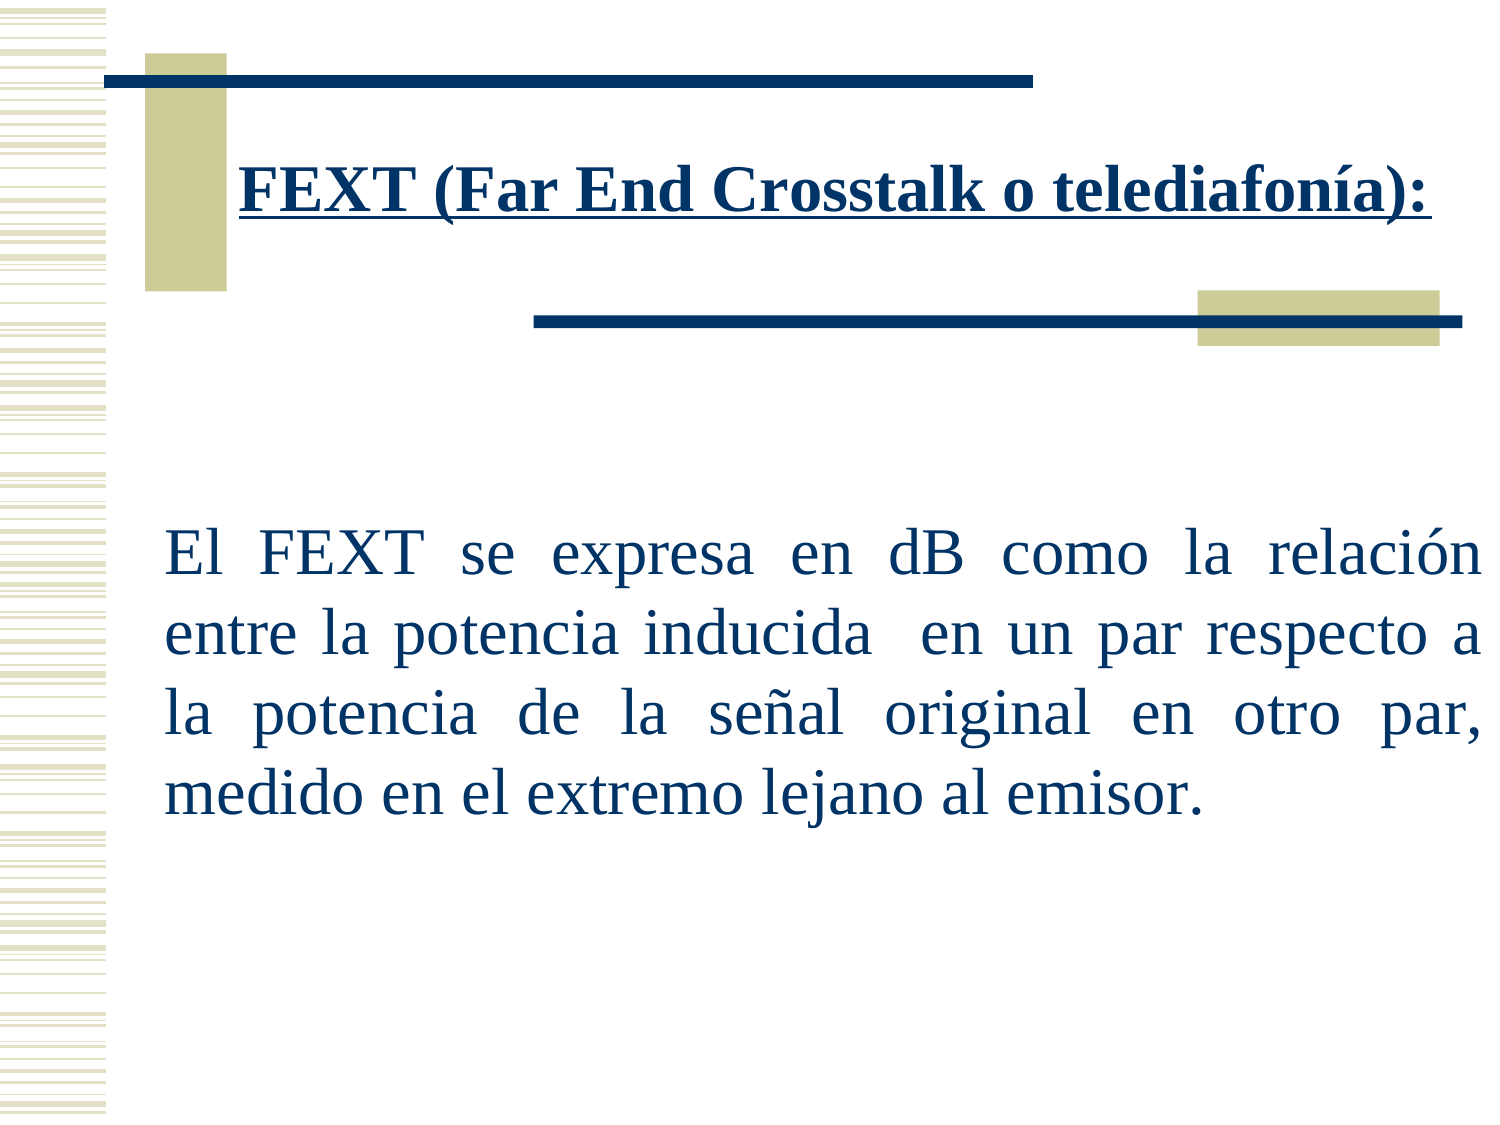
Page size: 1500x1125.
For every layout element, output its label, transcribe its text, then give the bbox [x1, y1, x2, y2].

text_box El FEXT se expresa en dB como la relación entre la potencia inducida en un par respecto a la potencia de la señal original en otro par, medido en el extremo lejano al emisor. [150, 499, 1500, 916]
text_box FEXT (Far End Crosstalk o telediafonía): [223, 137, 1447, 233]
